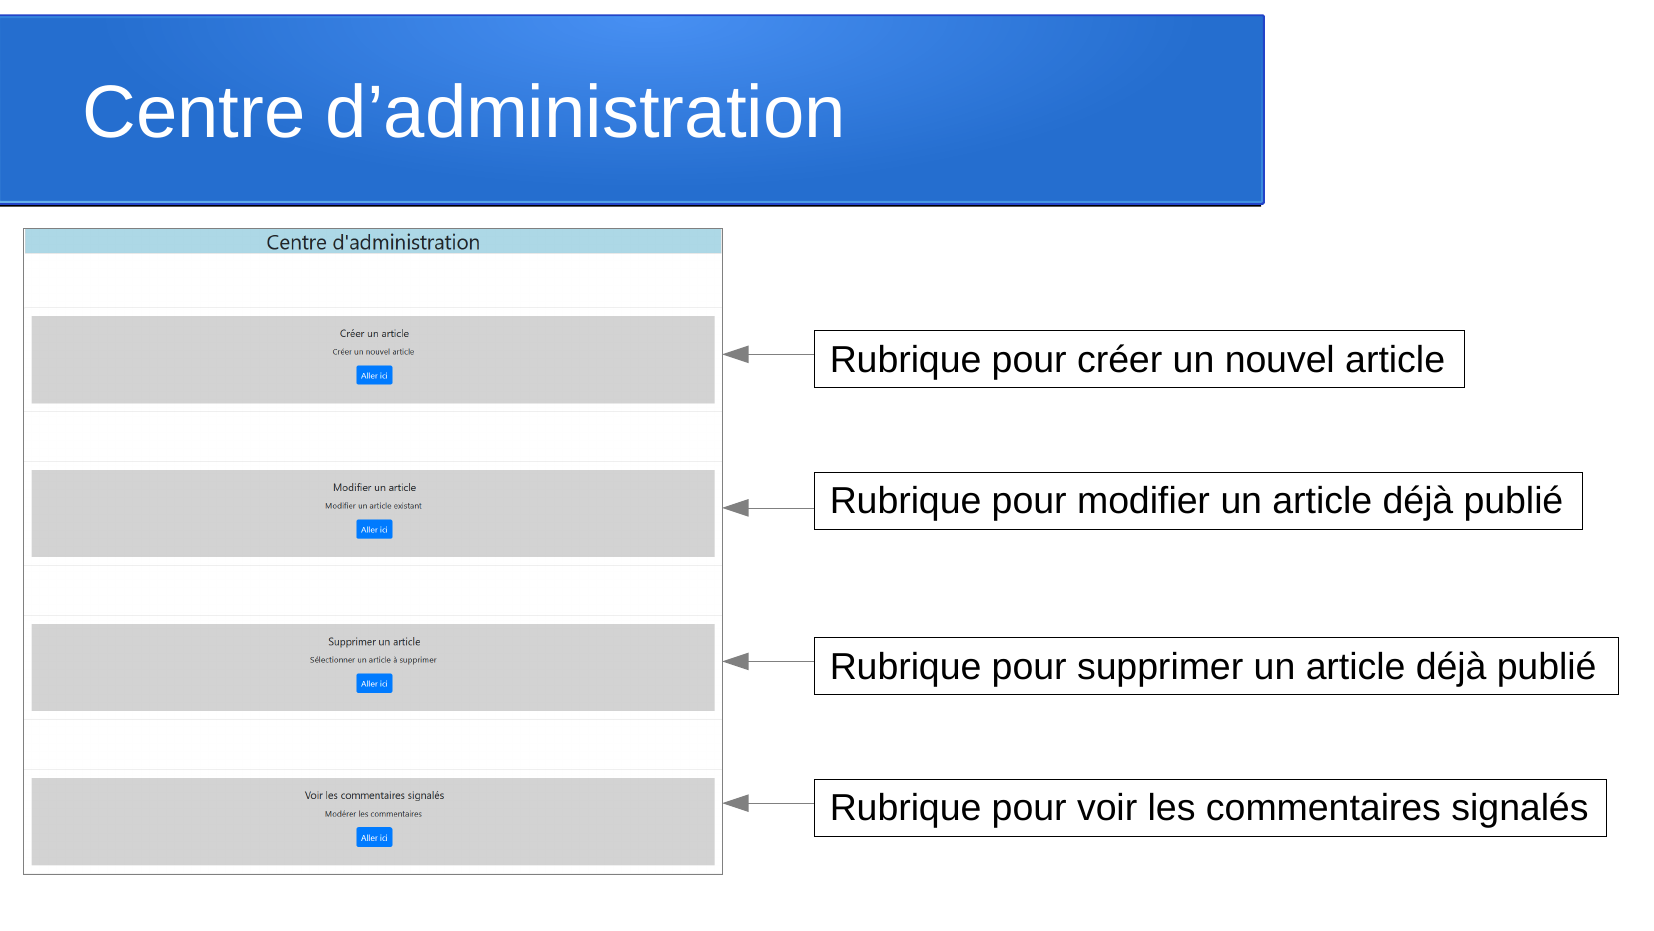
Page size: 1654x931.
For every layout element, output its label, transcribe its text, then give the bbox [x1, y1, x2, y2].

text_box Rubrique pour créer un nouvel article [814, 330, 1465, 388]
text_box Rubrique pour modifier un article déjà publié [814, 472, 1583, 530]
text_box Rubrique pour voir les commentaires signalés [814, 779, 1607, 837]
text_box Rubrique pour supprimer un article déjà publié [814, 637, 1619, 695]
picture [23, 228, 723, 875]
title Centre d’administration [82, 35, 1235, 189]
